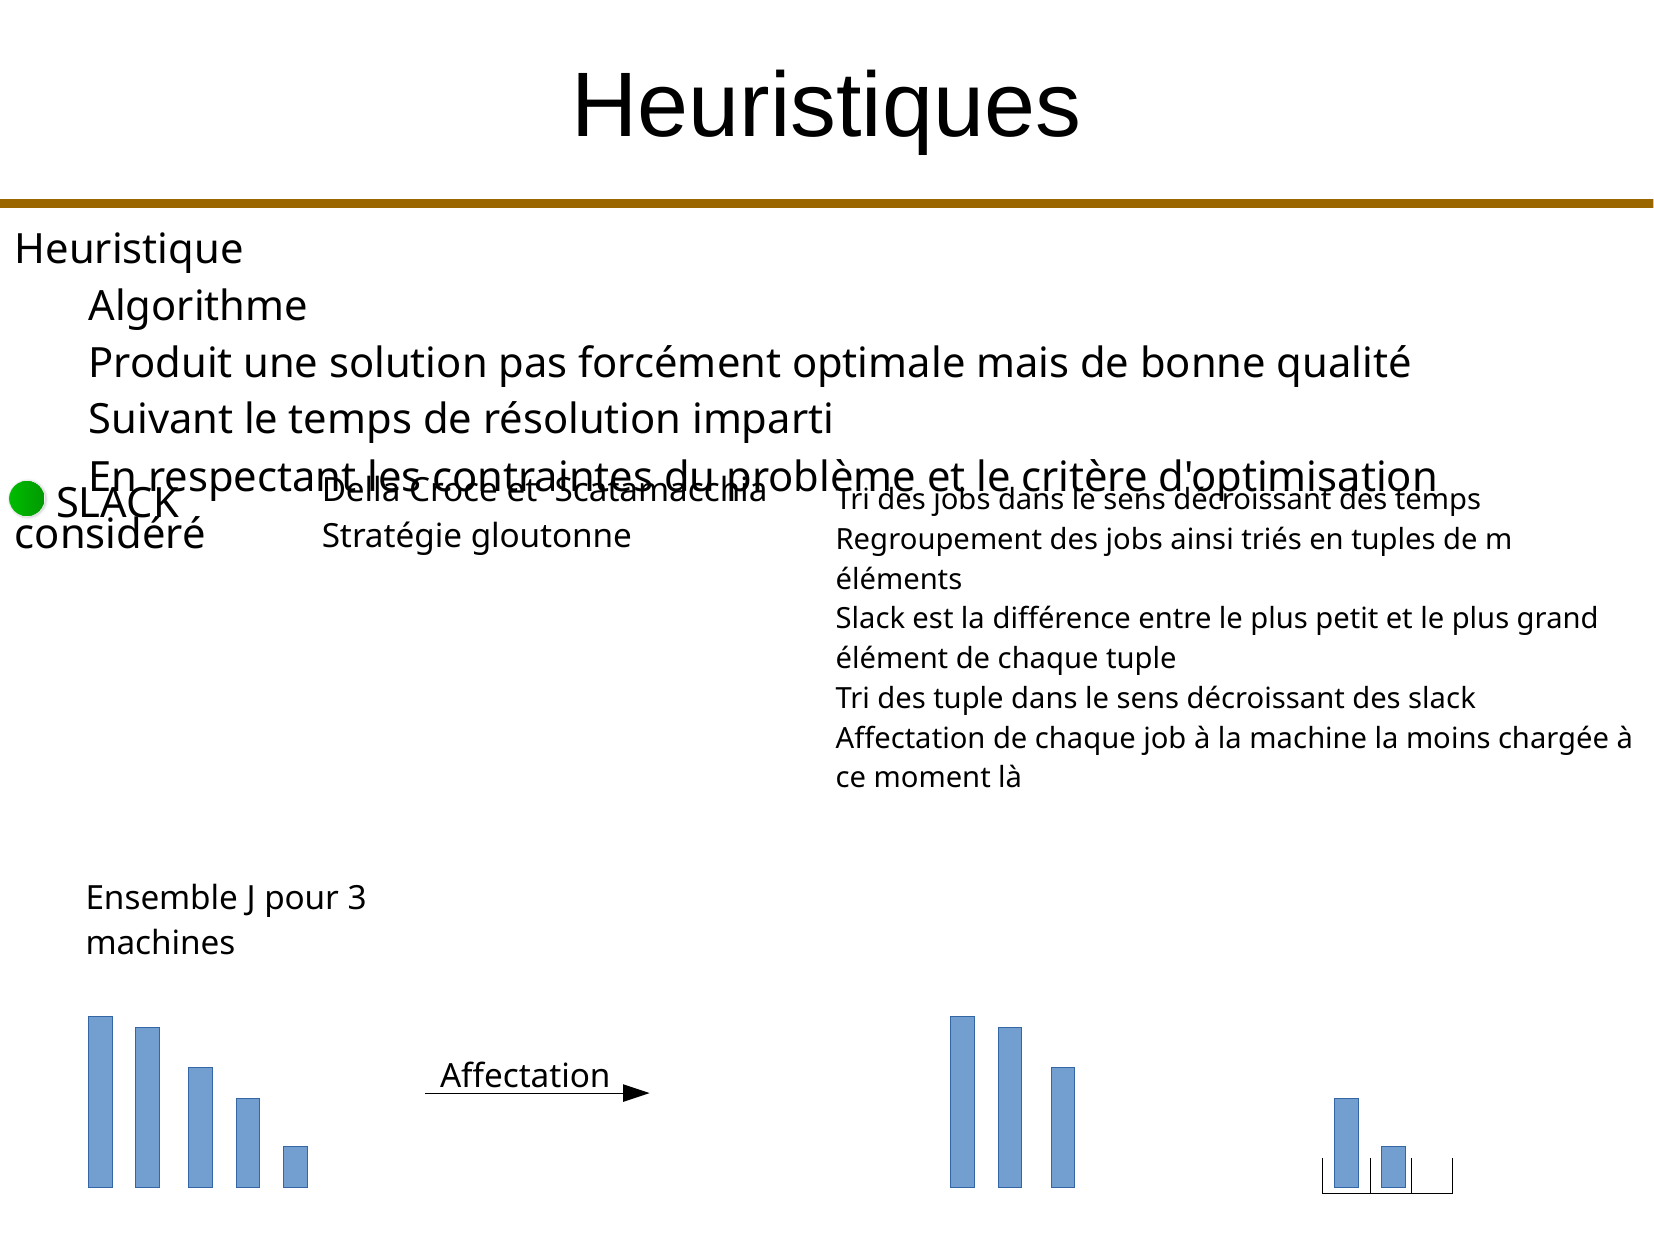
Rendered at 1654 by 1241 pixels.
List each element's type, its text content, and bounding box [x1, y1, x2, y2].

text_box Heuristique Algorithme Produit une solution pas forcément optimale mais de bonne qualité Suivant le temps de résolution imparti En respectant les contraintes du problème et le critère d'optimisation considéré [0, 210, 1654, 465]
text_box [135, 1027, 160, 1188]
text_box [88, 1016, 113, 1188]
text_box [1381, 1146, 1406, 1188]
text_box [950, 1016, 975, 1188]
picture [6, 478, 50, 521]
text_box Ensemble J pour 3 machines [70, 866, 532, 920]
text_box [998, 1027, 1022, 1188]
text_box Della Croce et Scatamacchia Stratégie gloutonne [307, 459, 810, 551]
text_box Affectation [425, 1044, 674, 1136]
text_box [1051, 1067, 1075, 1188]
text_box [283, 1146, 308, 1188]
text_box Tri des jobs dans le sens décroissant des temps Regroupement des jobs ainsi triés en tuples de m éléments Slack est la différence entre le plus petit et le plus grand élément de chaque tuple Tri des tuple dans le sens décroissant des slack Affectation de chaque job à la machine la moins chargée à ce moment là [820, 471, 1654, 723]
title Heuristiques [82, 34, 1571, 175]
text_box [188, 1067, 213, 1188]
text_box [236, 1098, 260, 1188]
text_box SLACK [41, 464, 225, 528]
text_box [1334, 1098, 1359, 1188]
